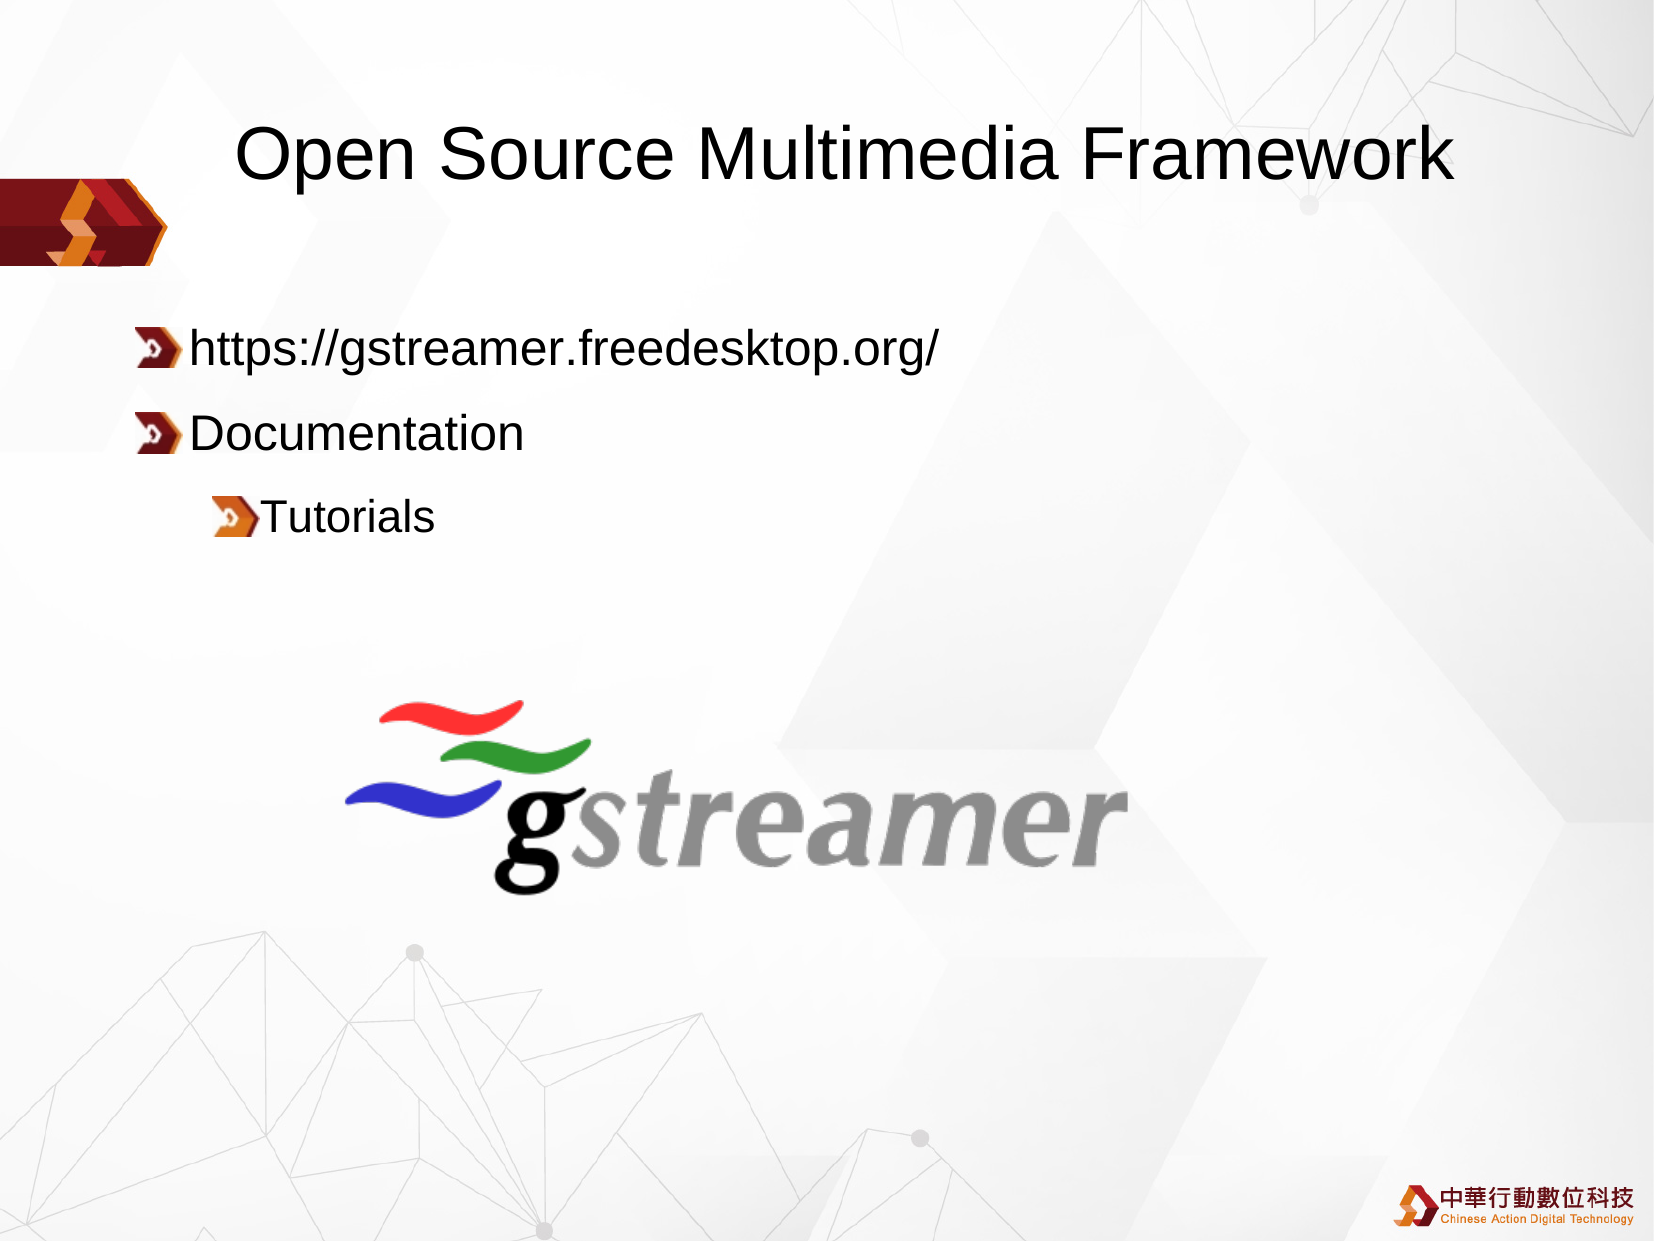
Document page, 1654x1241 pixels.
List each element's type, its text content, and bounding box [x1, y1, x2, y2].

list https://gstreamer.freedesktop.org/ Documentation Tutorials [118, 319, 1571, 1040]
picture [0, 0, 1654, 1241]
title Open Source Multimedia Framework [151, 69, 1540, 238]
